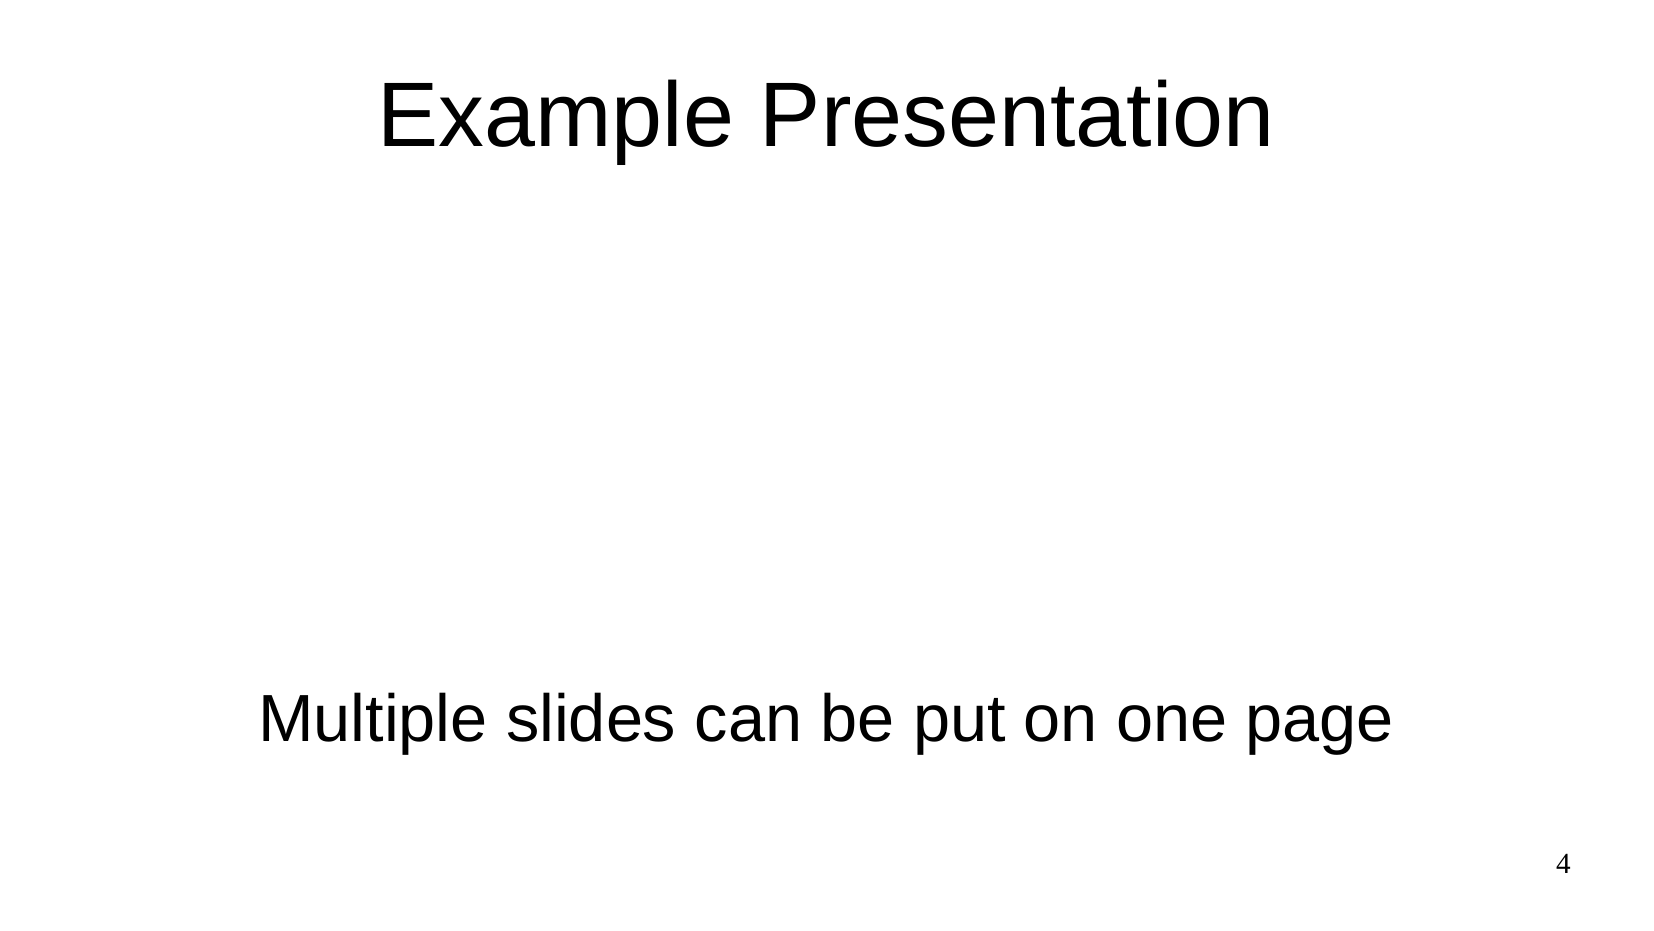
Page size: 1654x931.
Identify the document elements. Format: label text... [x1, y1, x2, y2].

title Example Presentation [82, 37, 1571, 193]
subtitle Multiple slides can be put on one page [82, 679, 1571, 758]
